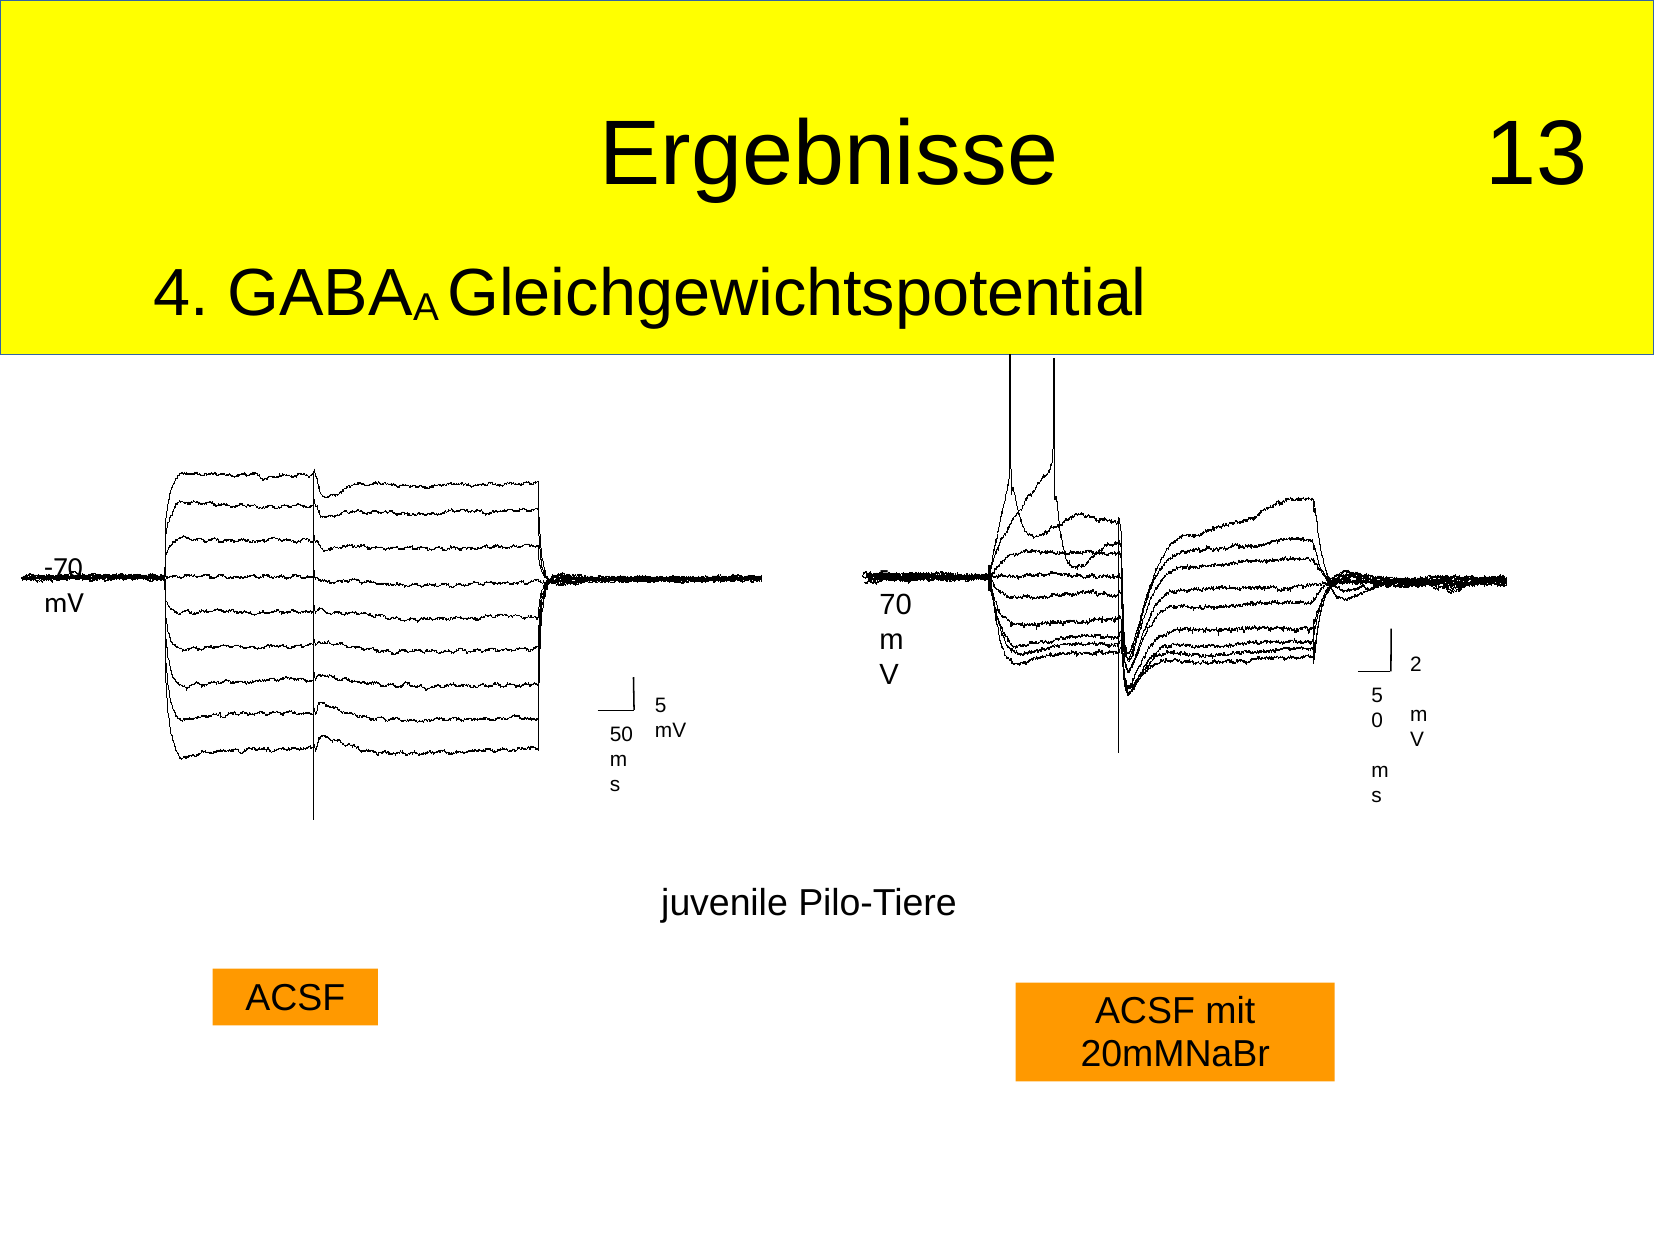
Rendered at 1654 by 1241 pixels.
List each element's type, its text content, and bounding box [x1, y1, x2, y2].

text_box 50 ms [595, 713, 652, 804]
text_box 2 mV [1395, 643, 1431, 759]
text_box 50 ms [1356, 673, 1397, 814]
title Ergebnisse <Foliennummer> [82, 49, 1607, 257]
text_box 5 mV [640, 683, 705, 749]
text_box -70 mV [29, 541, 132, 626]
text_box [0, 0, 1654, 355]
list 4. GABAA Gleichgewichtspotential [82, 254, 1571, 355]
text_box ACSF [212, 968, 378, 1026]
text_box -70 mV [864, 543, 937, 698]
text_box ACSF mit 20mMNaBr [1015, 982, 1335, 1082]
text_box juvenile Pilo-Tiere [614, 874, 1004, 973]
